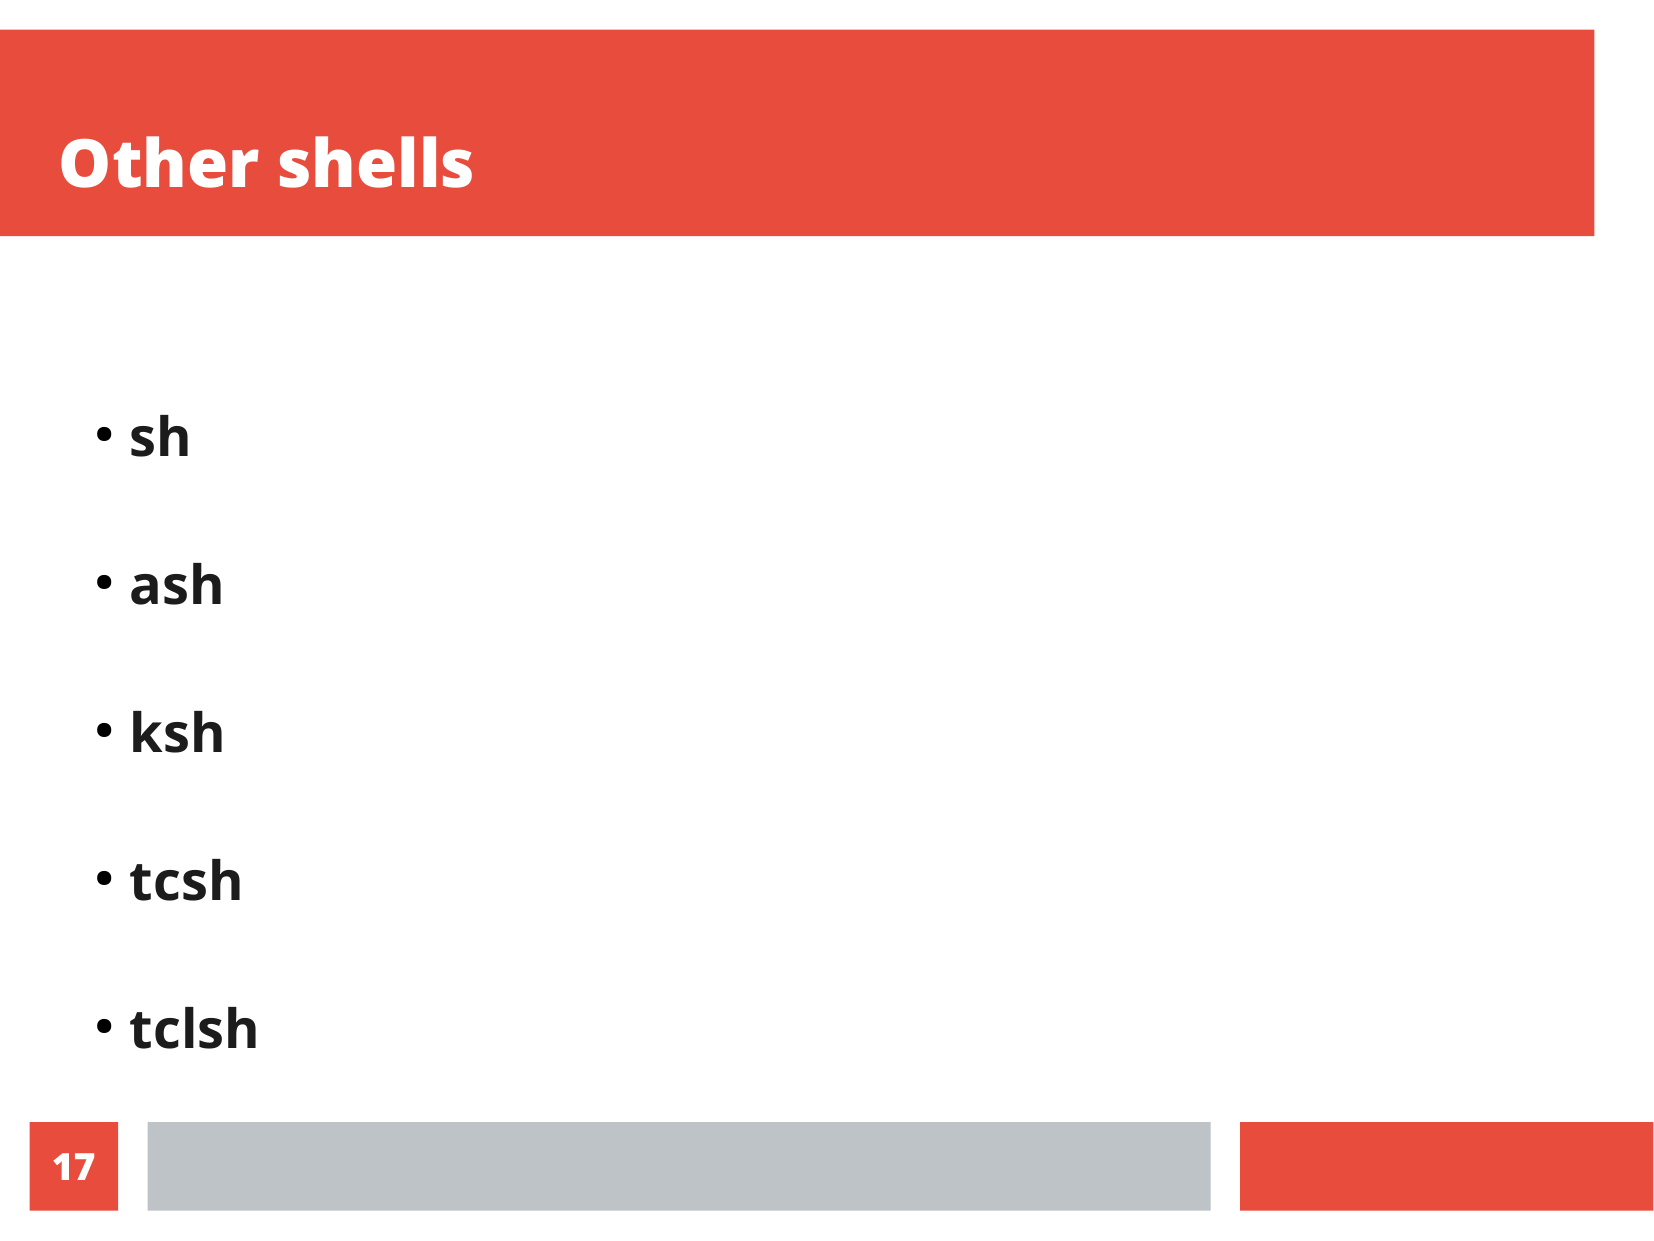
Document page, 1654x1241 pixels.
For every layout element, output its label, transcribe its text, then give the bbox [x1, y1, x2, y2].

subtitle sh ash ksh tcsh tclsh [59, 324, 1565, 1093]
title Other shells [59, 59, 1595, 207]
